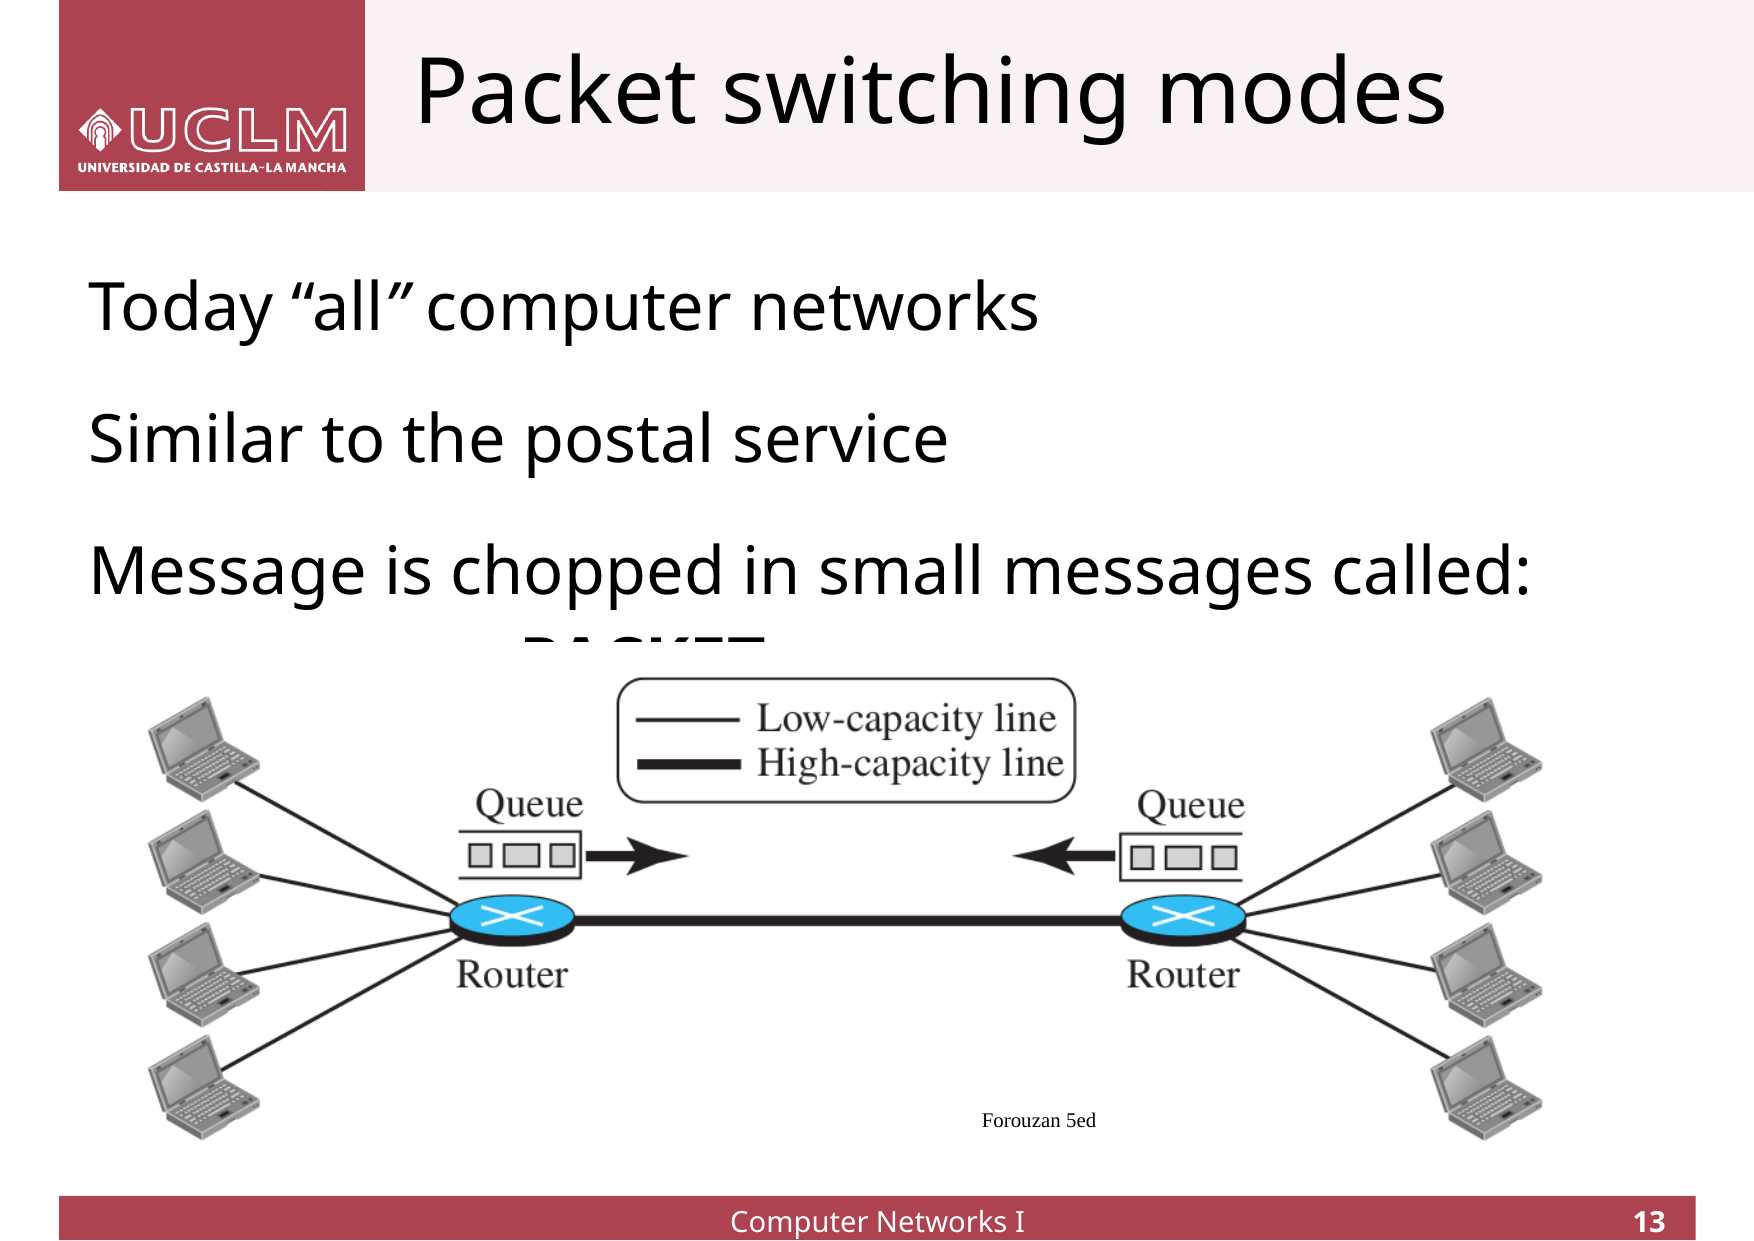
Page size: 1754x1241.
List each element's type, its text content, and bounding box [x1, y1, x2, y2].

list Today “all” computer networks Similar to the postal service Message is chopped in small messages called: PACKET [88, 259, 1668, 1078]
picture [103, 642, 1610, 1189]
text_box Forouzan 5ed [981, 1107, 1322, 1133]
title Packet switching modes [413, 0, 1667, 198]
picture [59, 0, 365, 191]
